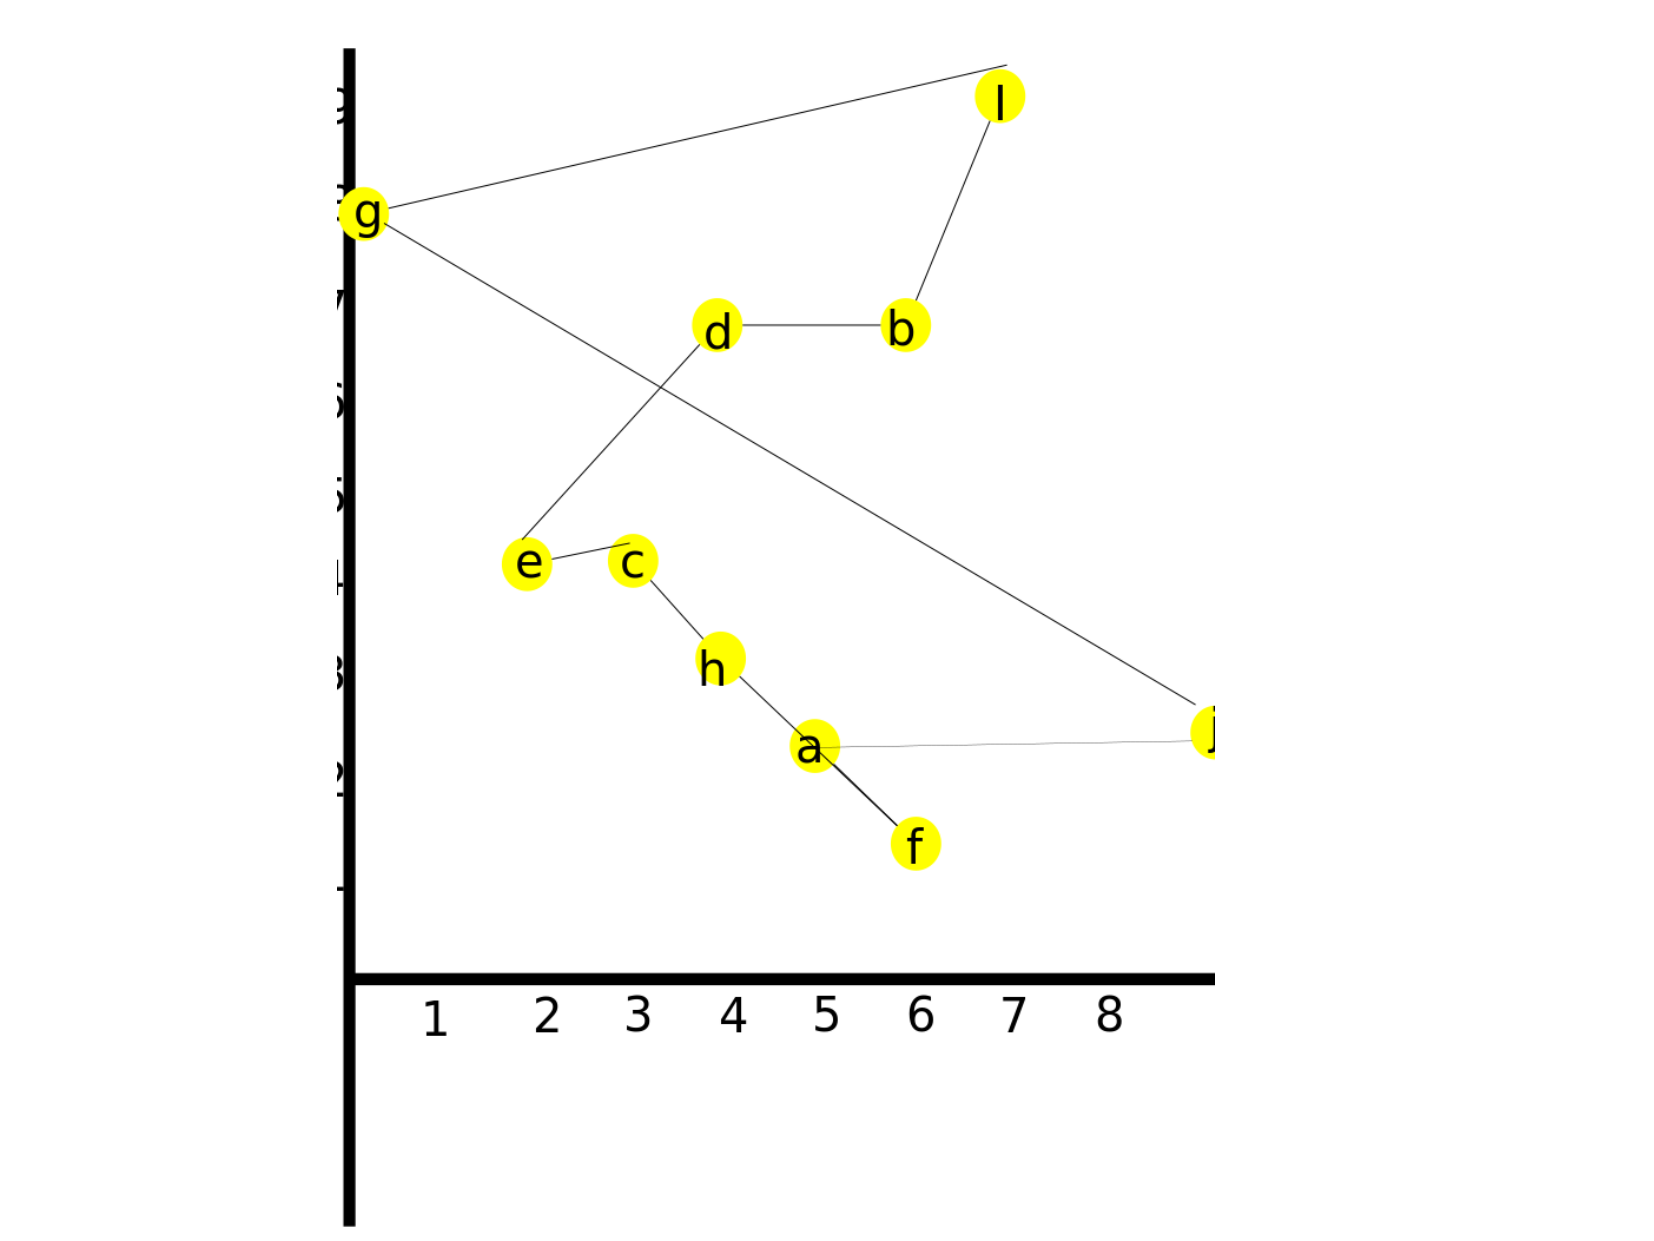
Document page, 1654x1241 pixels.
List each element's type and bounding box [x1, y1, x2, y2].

picture [337, 0, 1215, 1241]
